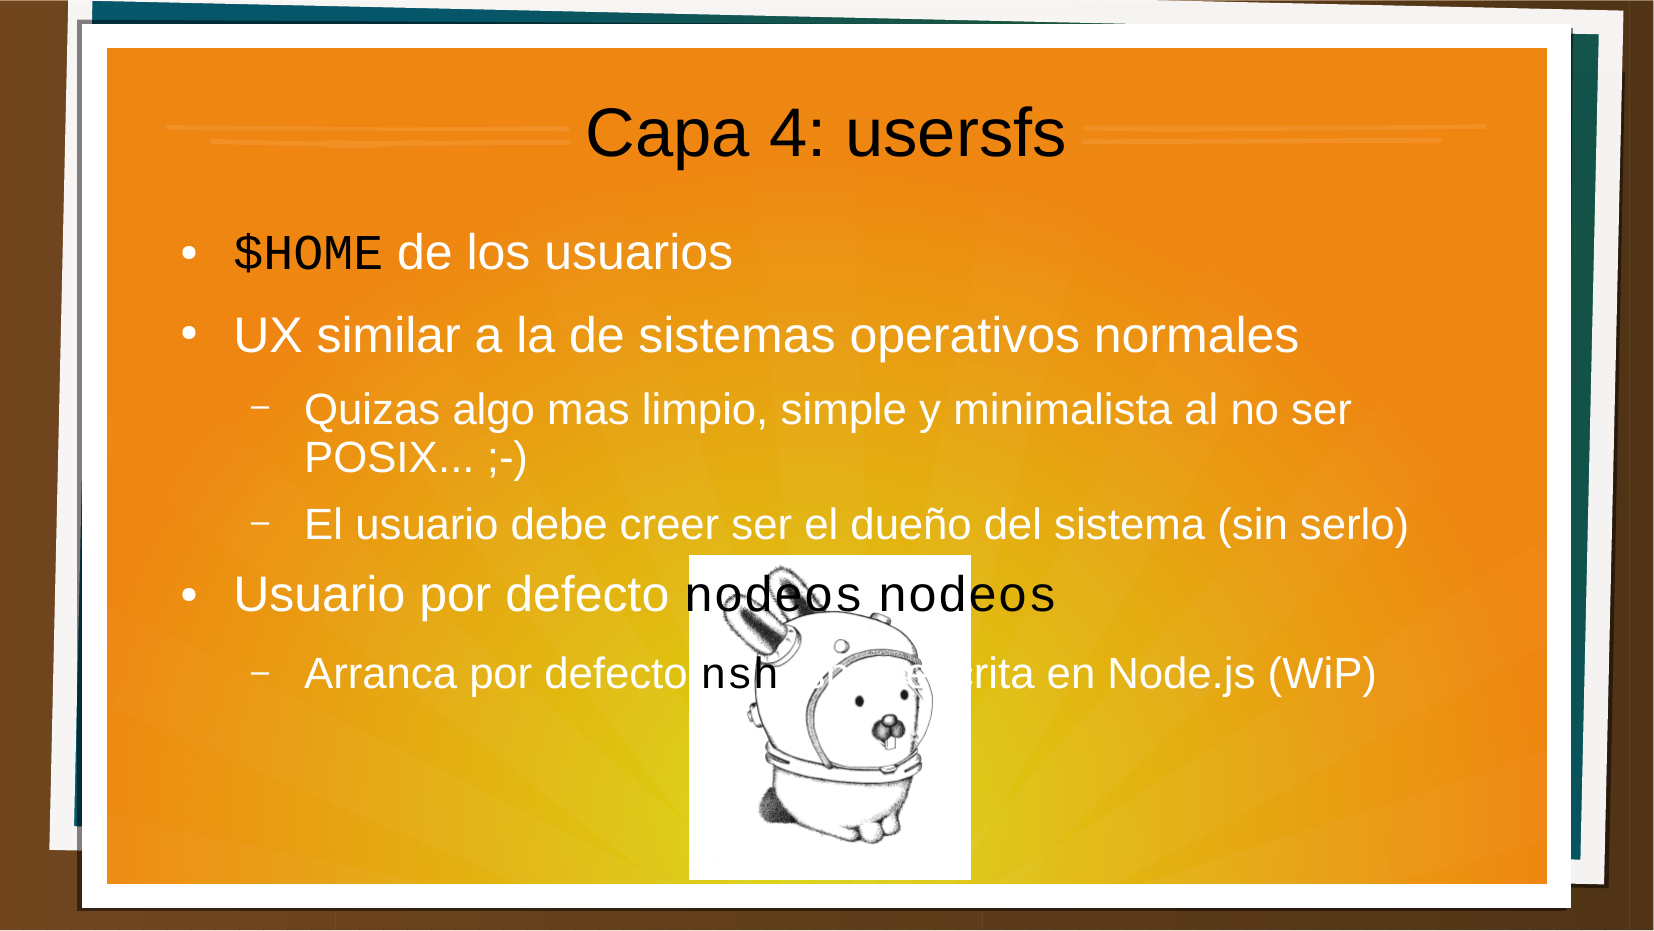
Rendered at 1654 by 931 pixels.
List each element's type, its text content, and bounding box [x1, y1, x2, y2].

list $HOME de los usuarios UX similar a la de sistemas operativos normales Quizas algo mas limpio, simple y minimalista al no ser POSIX... ;-) El usuario debe creer ser el dueño del sistema (sin serlo) Usuario por defecto nodeos:nodeos Arranca por defecto nsh, shell escrita en Node.js (WiP) [162, 224, 1492, 931]
title Capa 4: usersfs [566, 59, 1087, 207]
